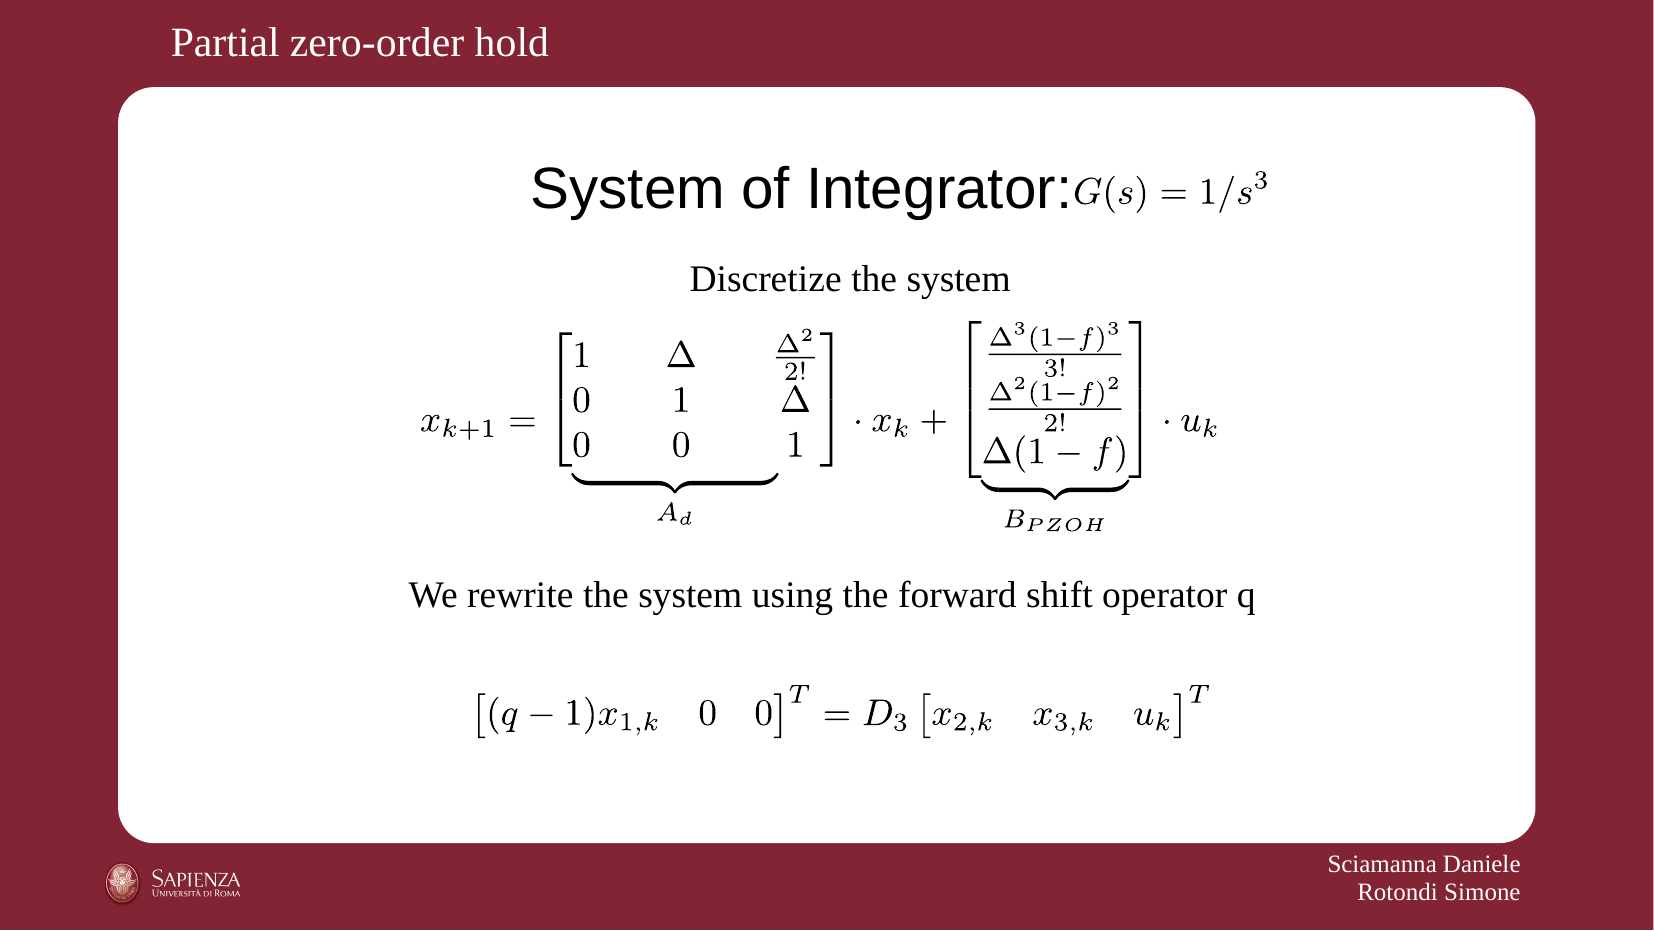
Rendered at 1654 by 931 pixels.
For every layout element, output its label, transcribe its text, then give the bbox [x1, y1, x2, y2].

text_box [118, 87, 1536, 844]
text_box We rewrite the system using the forward shift operator q [259, 566, 1406, 626]
text_box Sciamanna Daniele Rotondi Simone [933, 843, 1536, 914]
text_box Discretize the system [496, 250, 1205, 308]
text_box Partial zero-order hold [106, 11, 615, 76]
picture [29, 850, 508, 910]
title System of Integrator: [162, 110, 1441, 266]
